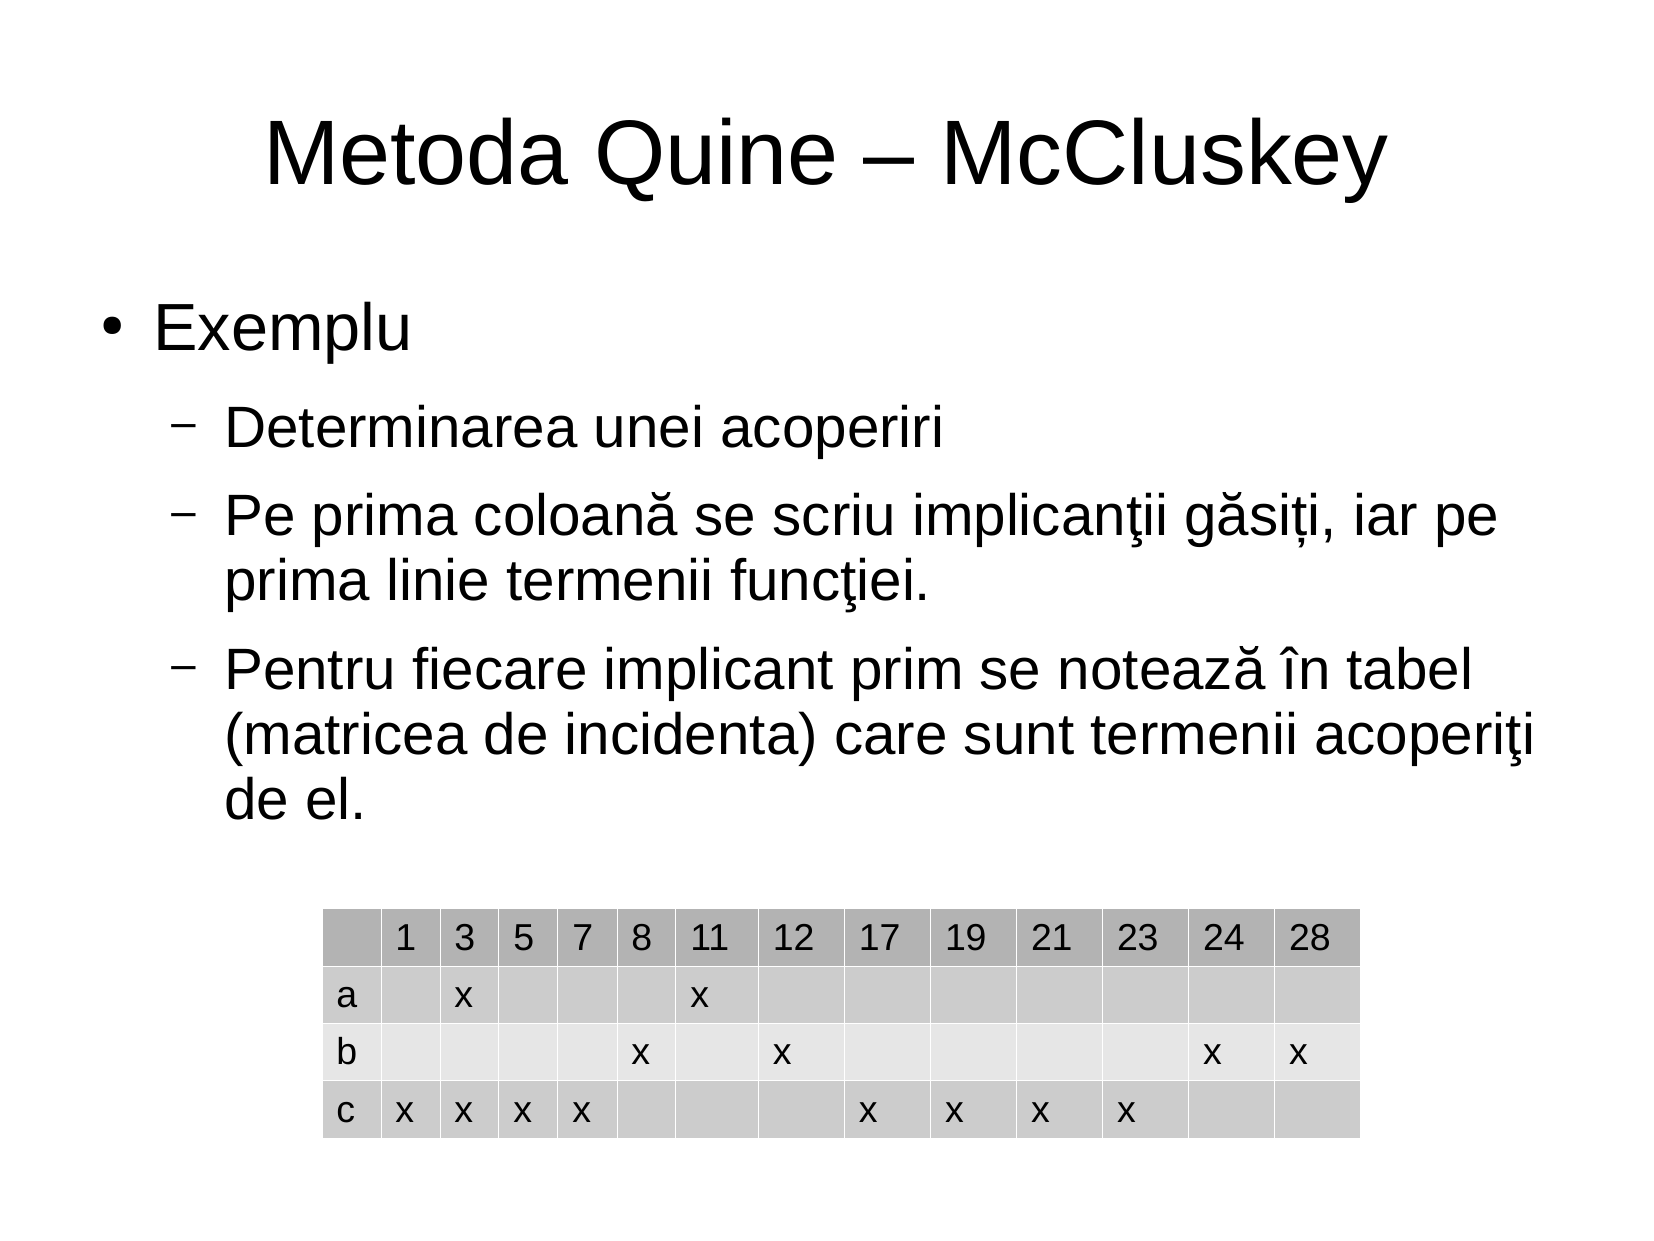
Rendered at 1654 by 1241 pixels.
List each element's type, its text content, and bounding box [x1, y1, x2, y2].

table_cell [1275, 1081, 1360, 1138]
table_cell [1275, 967, 1360, 1023]
table_cell [441, 1024, 498, 1080]
table_cell [618, 1081, 675, 1138]
table_cell x [499, 1081, 557, 1138]
table_cell x [1275, 1024, 1360, 1080]
table_cell x [676, 967, 758, 1023]
table_cell [558, 967, 617, 1023]
table_cell c [323, 1081, 381, 1138]
table_cell x [558, 1081, 617, 1138]
table_cell [676, 1024, 758, 1080]
table_header 21 [1017, 909, 1102, 966]
table_header 24 [1189, 909, 1274, 966]
table_cell x [1189, 1024, 1274, 1080]
table_cell x [759, 1024, 844, 1080]
table_cell x [618, 1024, 675, 1080]
table_cell b [323, 1024, 381, 1080]
list Exemplu Determinarea unei acoperiri Pe prima coloană se scriu implicanţii găsiți, iar pe prima linie termenii funcţiei. Pentru fiecare implicant prim se notează în tabel (matricea de incidenta) care sunt termenii acoperiţi de el. [82, 290, 1571, 1220]
table_cell [382, 967, 440, 1023]
table_cell x [931, 1081, 1016, 1138]
table_cell [759, 967, 844, 1023]
table_header 17 [845, 909, 930, 966]
table_cell x [845, 1081, 930, 1138]
table_cell [499, 967, 557, 1023]
table_cell [1103, 1024, 1188, 1080]
table_cell x [382, 1081, 440, 1138]
table_cell [499, 1024, 557, 1080]
table_cell [1017, 967, 1102, 1023]
table_cell [845, 967, 930, 1023]
table_cell [618, 967, 675, 1023]
table_cell x [1103, 1081, 1188, 1138]
table_cell [1103, 967, 1188, 1023]
table_header 8 [618, 909, 675, 966]
table_cell [931, 1024, 1016, 1080]
table_cell [759, 1081, 844, 1138]
table_header 23 [1103, 909, 1188, 966]
table_header [323, 909, 381, 966]
table_header 12 [759, 909, 844, 966]
title Metoda Quine – McCluskey [82, 49, 1571, 257]
table_cell [845, 1024, 930, 1080]
table_header 28 [1275, 909, 1360, 966]
table_cell [1017, 1024, 1102, 1080]
table_header 11 [676, 909, 758, 966]
table_header 5 [499, 909, 557, 966]
table_cell [1189, 1081, 1274, 1138]
table_cell a [323, 967, 381, 1023]
table_cell x [441, 1081, 498, 1138]
table_header 3 [441, 909, 498, 966]
table_cell x [1017, 1081, 1102, 1138]
table_header 1 [382, 909, 440, 966]
table_header 7 [558, 909, 617, 966]
table_cell [382, 1024, 440, 1080]
table_cell x [441, 967, 498, 1023]
table_cell [558, 1024, 617, 1080]
table_header 19 [931, 909, 1016, 966]
table_cell [1189, 967, 1274, 1023]
table_cell [931, 967, 1016, 1023]
table_cell [676, 1081, 758, 1138]
